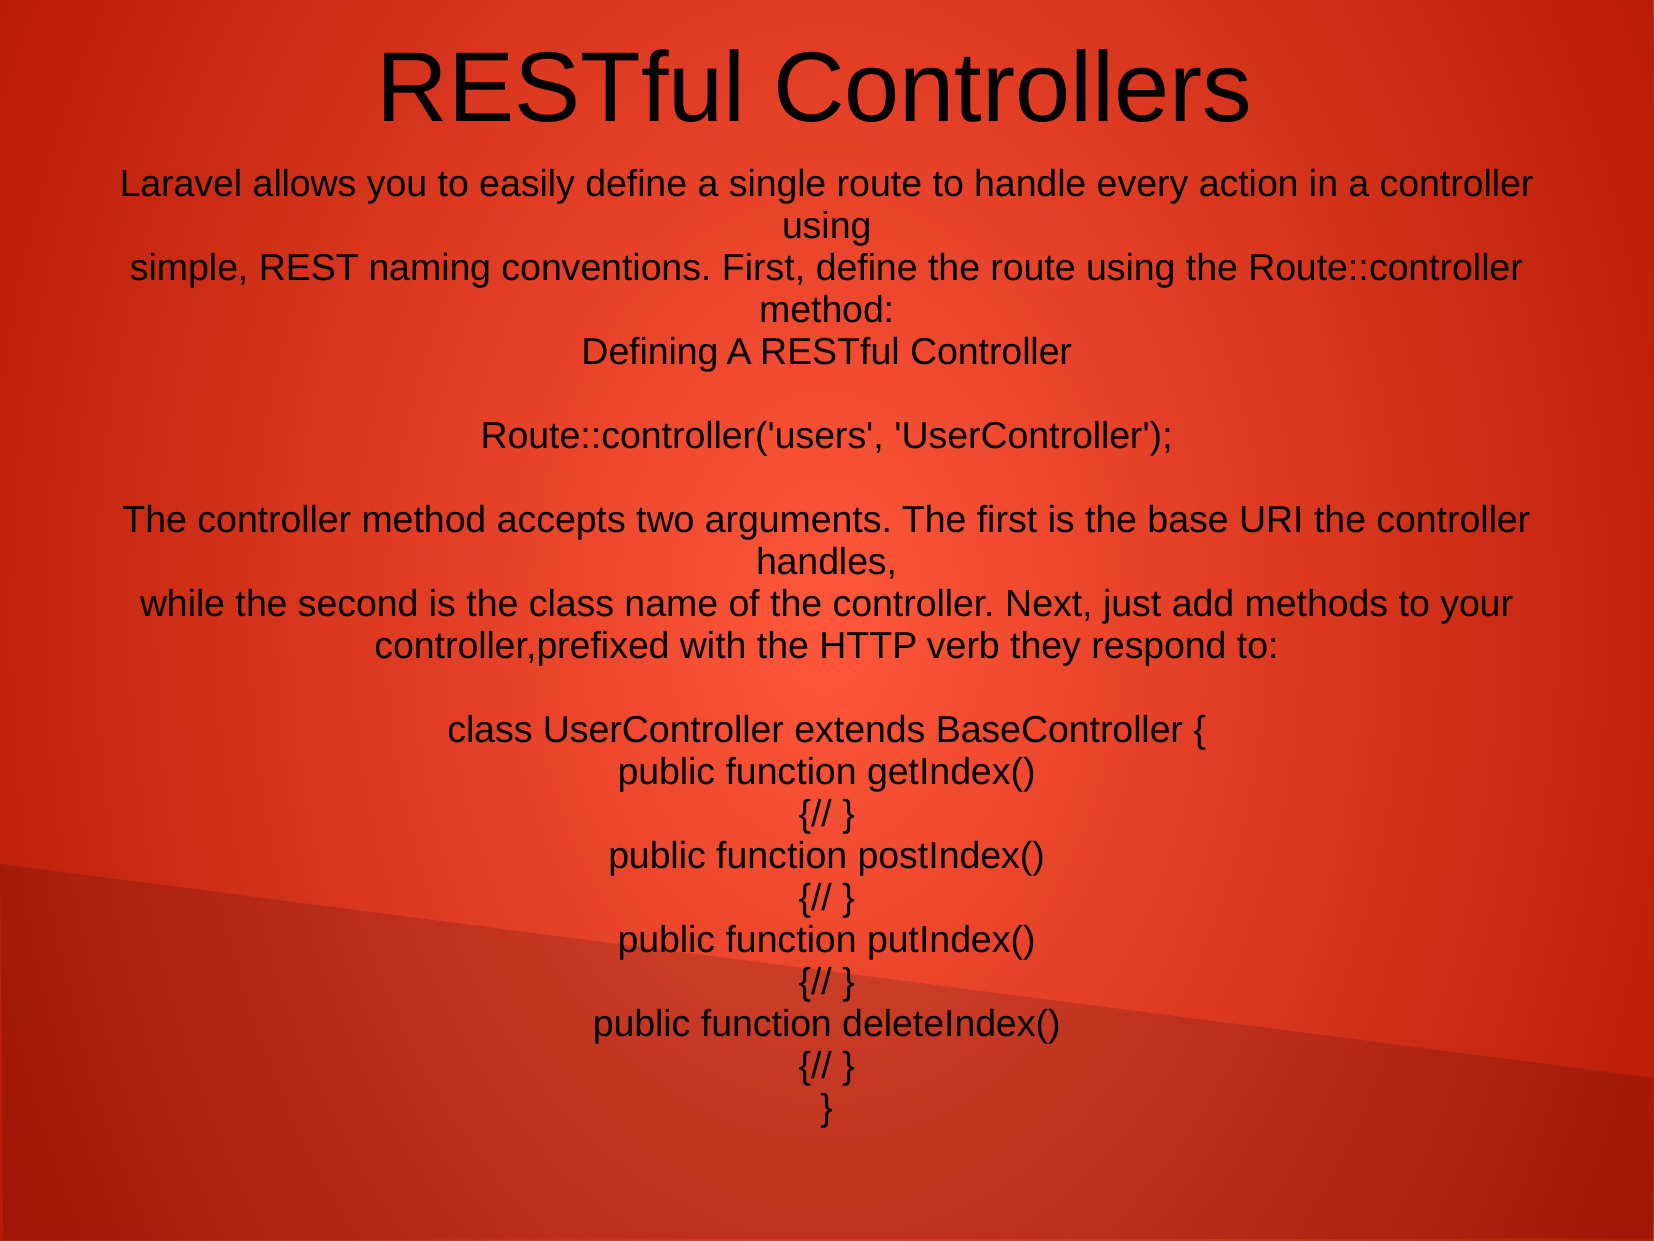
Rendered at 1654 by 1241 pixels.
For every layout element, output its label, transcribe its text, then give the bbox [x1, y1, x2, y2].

subtitle Laravel allows you to easily define a single route to handle every action in a controller using simple, REST naming conventions. First, define the route using the Route::controller method: Defining A RESTful Controller Route::controller('users', 'UserController'); The controller method accepts two arguments. The first is the base URI the controller handles, while the second is the class name of the controller. Next, just add methods to your controller,prefixed with the HTTP verb they respond to: class UserController extends BaseController { public function getIndex() {// } public function postIndex() {// } public function putIndex() {// } public function deleteIndex() {// } } [82, 162, 1571, 1129]
title RESTful Controllers [70, 0, 1560, 189]
